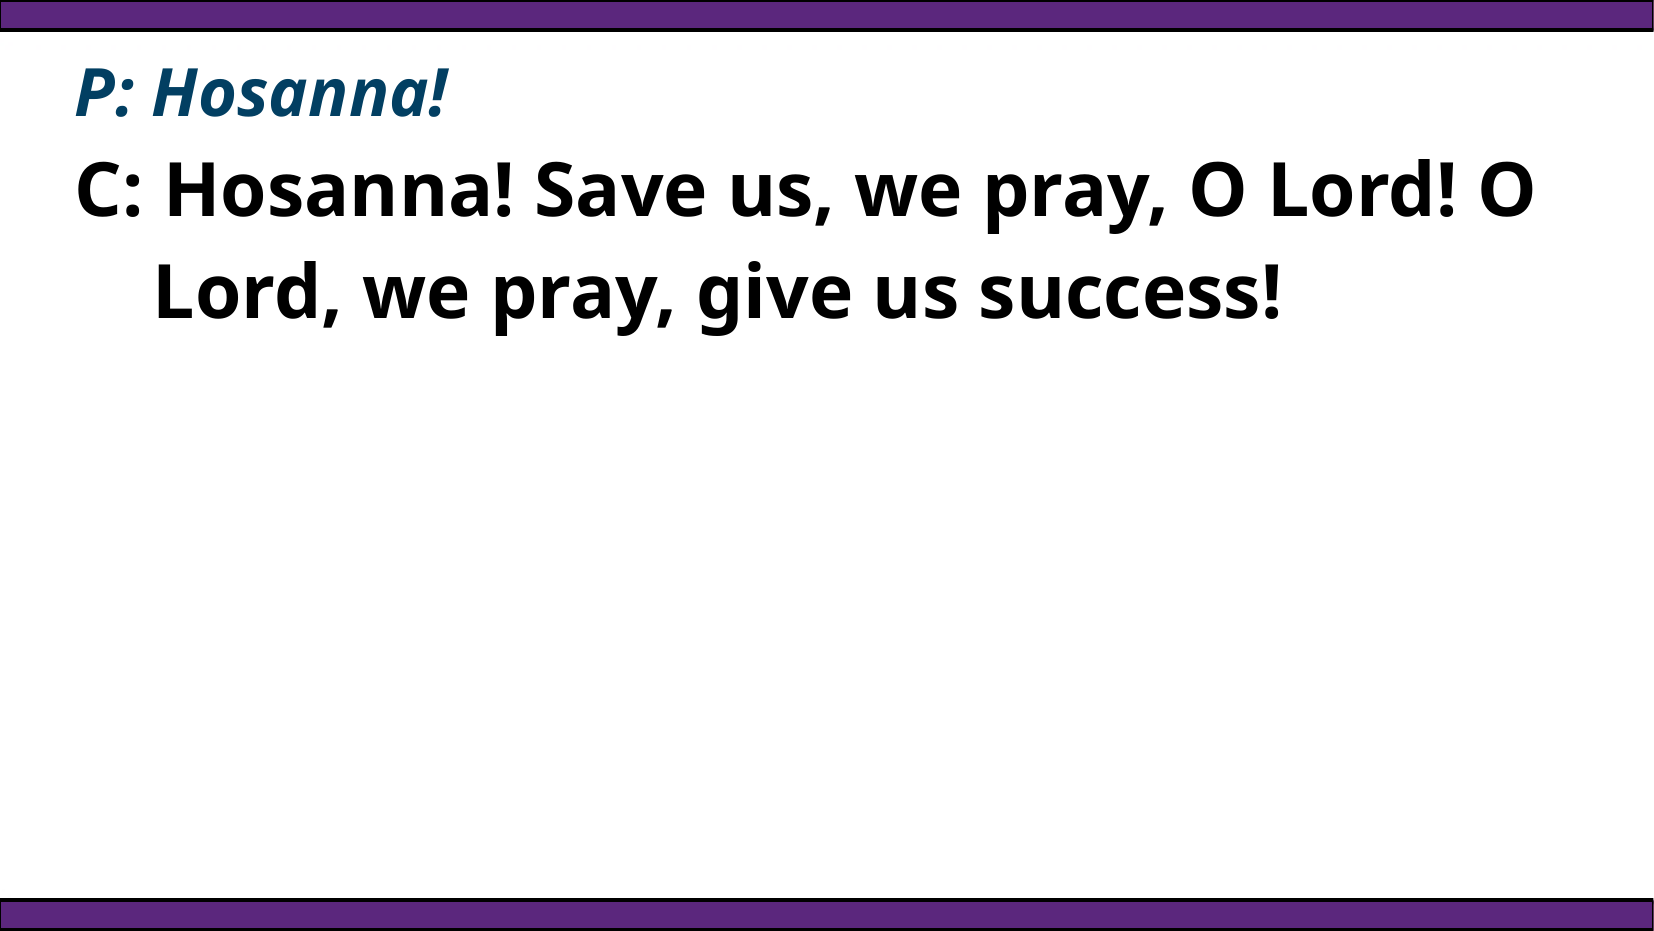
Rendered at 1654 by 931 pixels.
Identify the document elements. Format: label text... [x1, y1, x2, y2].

picture [0, 31, 1654, 900]
text_box [0, 0, 1654, 31]
text_box [0, 900, 1654, 931]
text_box P: Hosanna! C: Hosanna! Save us, we pray, O Lord! O Lord, we pray, give us success! [60, 38, 1593, 346]
